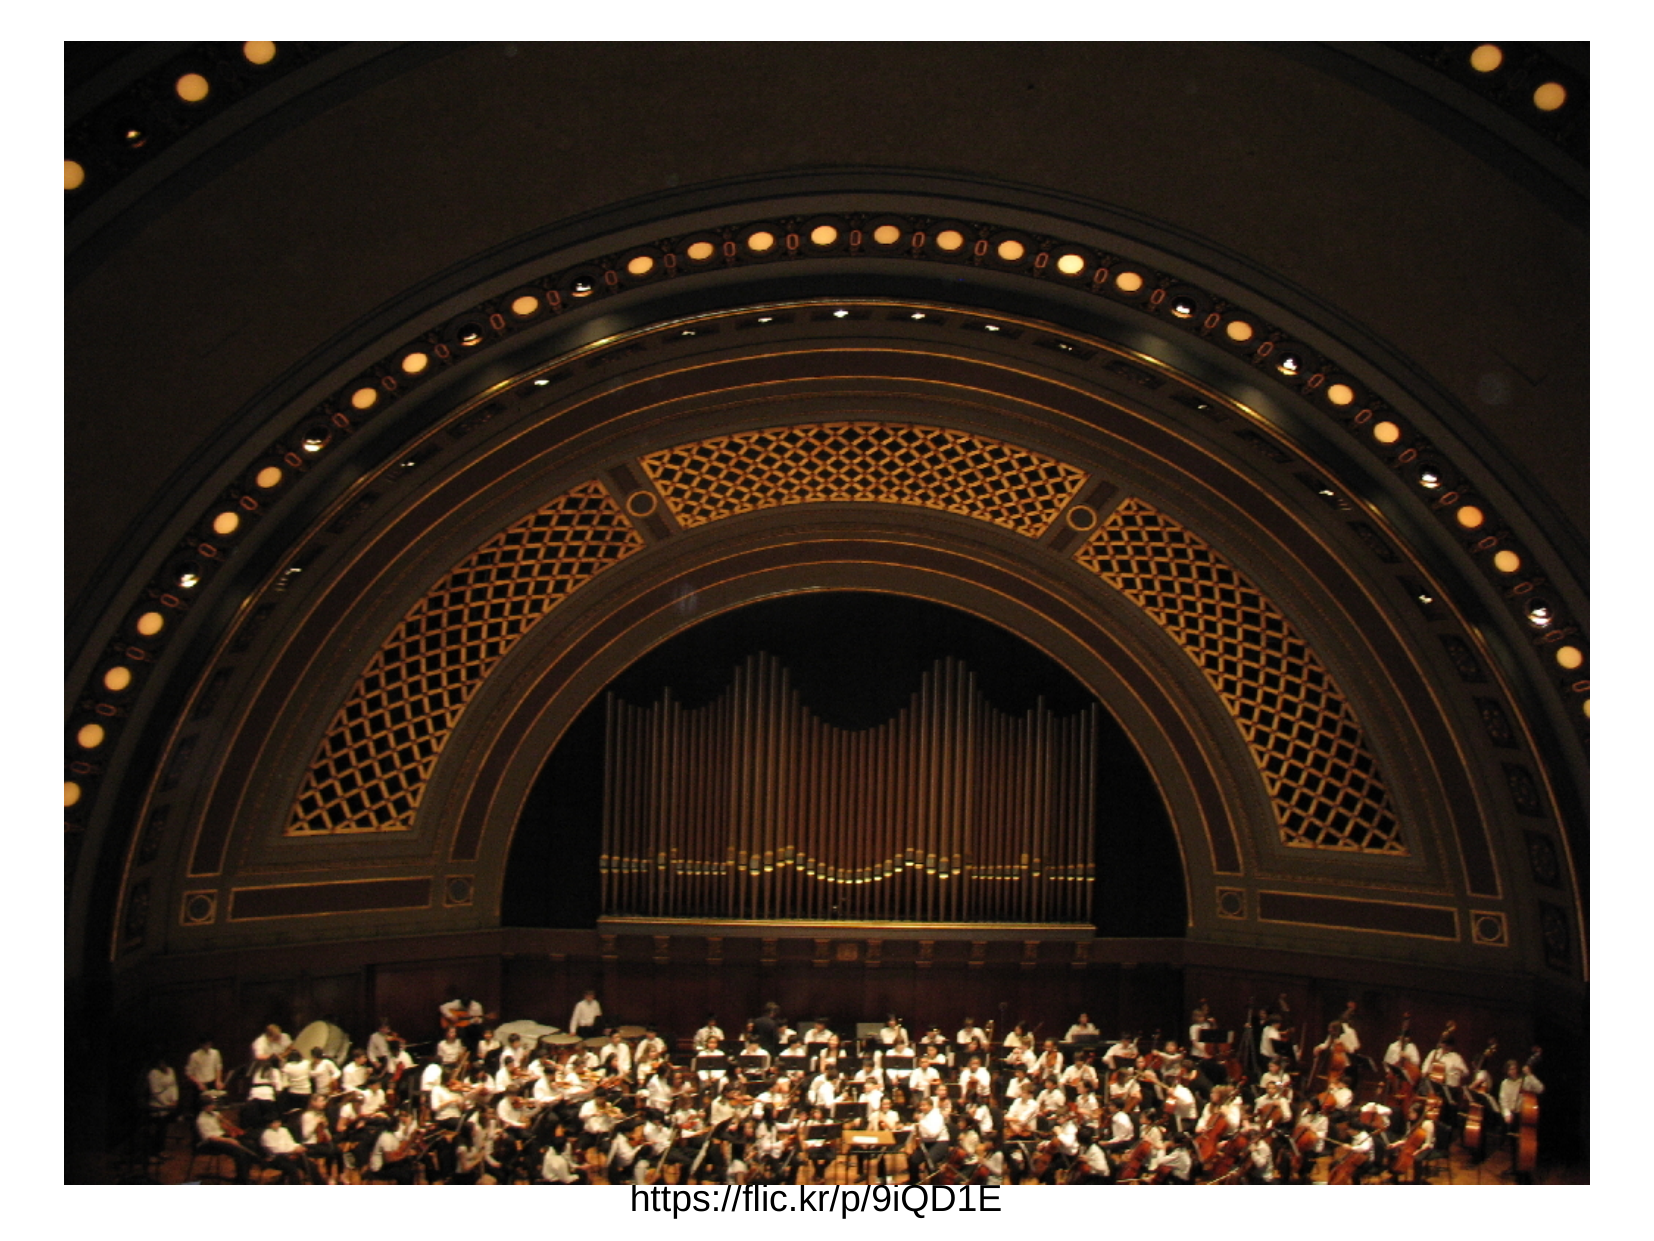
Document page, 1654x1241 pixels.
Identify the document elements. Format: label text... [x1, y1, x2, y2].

text_box https://flic.kr/p/9iQD1E [615, 1186, 1018, 1227]
picture [64, 41, 1590, 1186]
